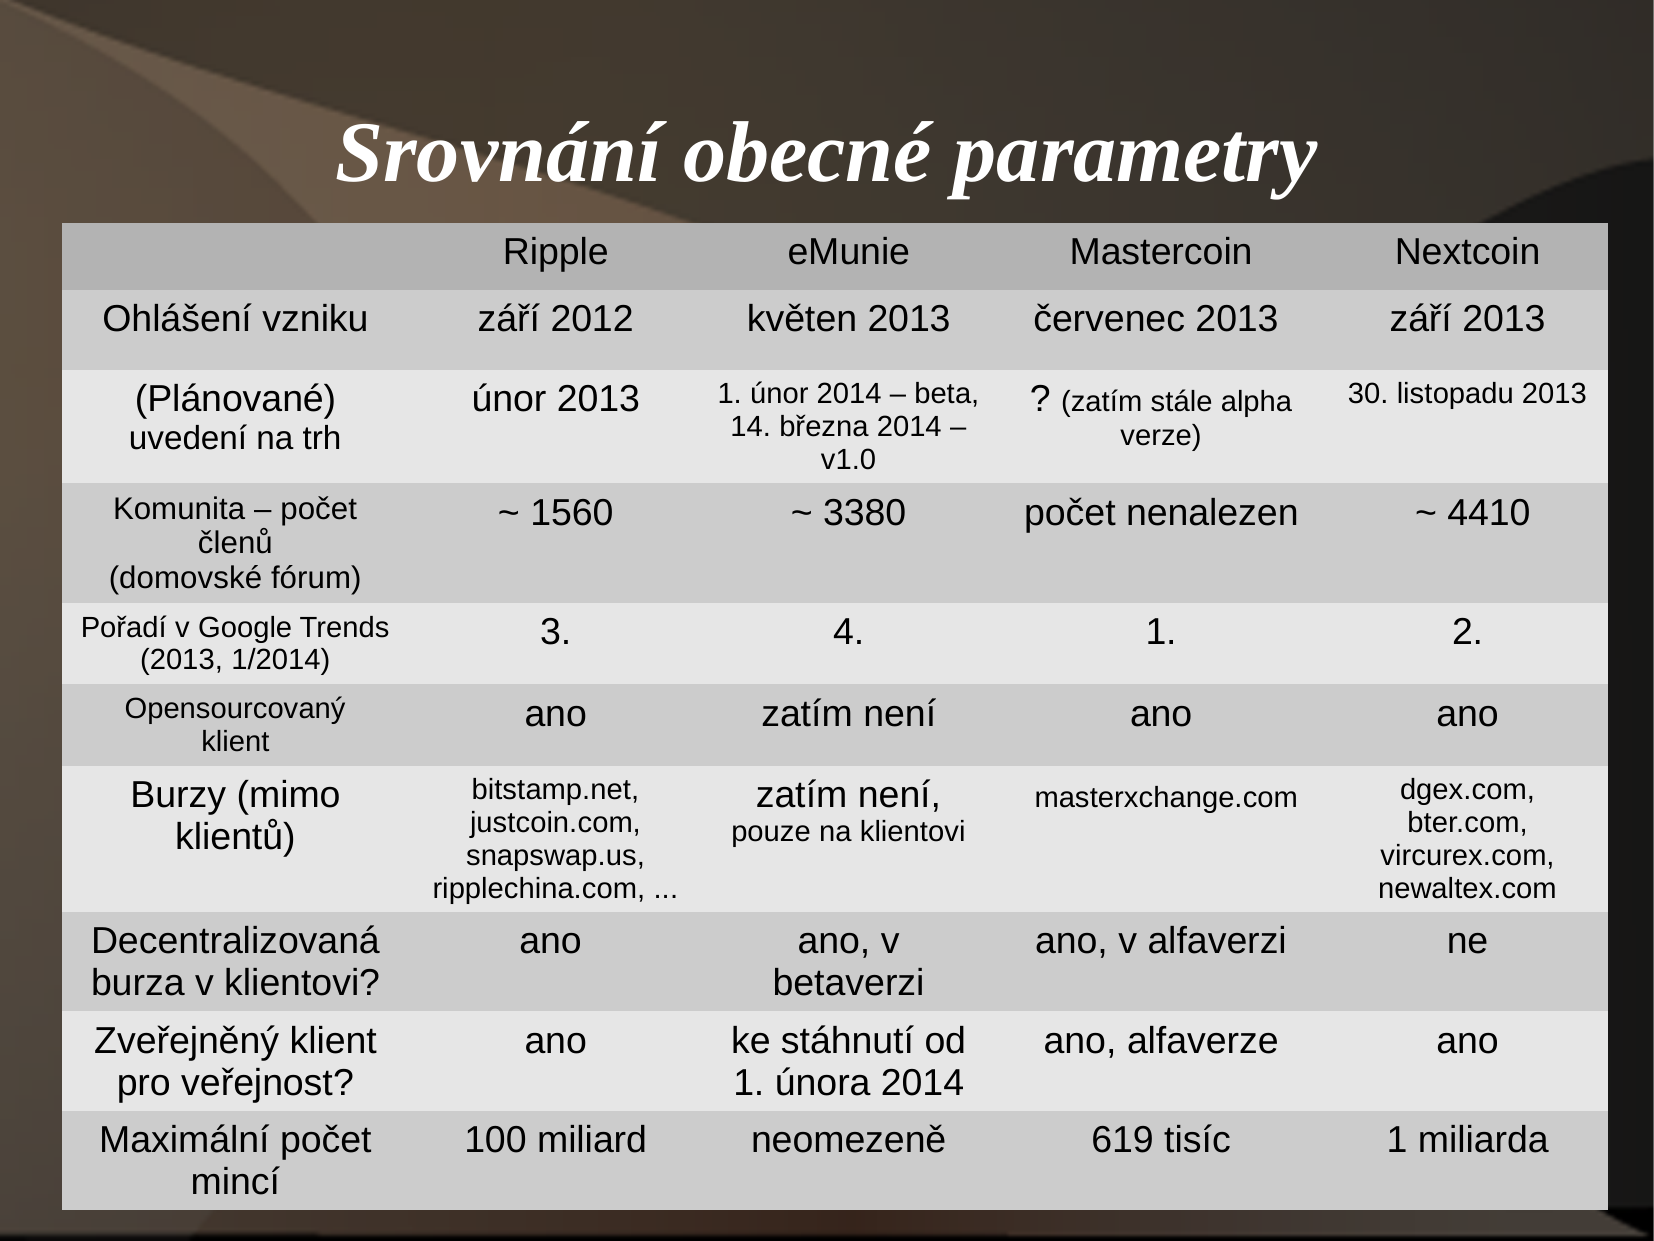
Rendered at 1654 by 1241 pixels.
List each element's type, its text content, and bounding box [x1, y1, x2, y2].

table_cell 1. [995, 603, 1327, 684]
table_cell ano [995, 684, 1327, 766]
table_cell Komunita – počet členů (domovské fórum) [62, 483, 409, 603]
picture [0, 0, 1654, 1241]
table_cell září 2012 [409, 290, 702, 370]
table_cell 619 tisíc [995, 1111, 1327, 1210]
table_cell neomezeně [702, 1111, 995, 1210]
table_cell ~ 3380 [702, 483, 995, 603]
table_cell ne [1327, 912, 1608, 1011]
table_cell Zveřejněný klient pro veřejnost? [62, 1011, 409, 1111]
table_header [62, 223, 409, 290]
table_header Ripple [409, 223, 702, 290]
table_cell ke stáhnutí od 1. února 2014 [702, 1011, 995, 1111]
table_cell zatím není [702, 684, 995, 766]
table_cell květen 2013 [702, 290, 995, 370]
table_cell Opensourcovaný klient [62, 684, 409, 766]
table_cell dgex.com, bter.com, vircurex.com, newaltex.com [1327, 766, 1608, 912]
table_cell červenec 2013 [995, 290, 1327, 370]
table_cell ano, v alfaverzi [995, 912, 1327, 1011]
title Srovnání obecné parametry [82, 49, 1571, 223]
table_cell bitstamp.net, justcoin.com, snapswap.us, ripplechina.com, ... [409, 766, 702, 912]
table_cell Decentralizovaná burza v klientovi? [62, 912, 409, 1011]
table_cell ~ 4410 [1327, 483, 1608, 603]
table_cell ano [1327, 684, 1608, 766]
table_cell (Plánované) uvedení na trh [62, 370, 409, 483]
table_header eMunie [702, 223, 995, 290]
table_cell únor 2013 [409, 370, 702, 483]
table_cell ? (zatím stále alpha verze) [995, 370, 1327, 483]
table_cell Pořadí v Google Trends (2013, 1/2014) [62, 603, 409, 684]
table_cell ano [409, 912, 702, 1011]
table_cell ano [1327, 1011, 1608, 1111]
table_cell 30. listopadu 2013 [1327, 370, 1608, 483]
table_cell ano, v betaverzi [702, 912, 995, 1011]
table_cell 1 miliarda [1327, 1111, 1608, 1210]
table_cell 2. [1327, 603, 1608, 684]
table_cell Ohlášení vzniku [62, 290, 409, 370]
table_cell ano [409, 684, 702, 766]
table_cell masterxchange.com [995, 766, 1327, 912]
table_cell ano, alfaverze [995, 1011, 1327, 1111]
table_cell ano [409, 1011, 702, 1111]
table_header Mastercoin [995, 223, 1327, 290]
table_cell ~ 1560 [409, 483, 702, 603]
table_cell Burzy (mimo klientů) [62, 766, 409, 912]
table_cell 100 miliard [409, 1111, 702, 1210]
table_cell počet nenalezen [995, 483, 1327, 603]
table_cell zatím není, pouze na klientovi [702, 766, 995, 912]
table_cell 3. [409, 603, 702, 684]
table_cell 4. [702, 603, 995, 684]
table_cell 1. únor 2014 – beta, 14. března 2014 – v1.0 [702, 370, 995, 483]
table_cell září 2013 [1327, 290, 1608, 370]
table_cell Maximální počet mincí [62, 1111, 409, 1210]
table_header Nextcoin [1327, 223, 1608, 290]
